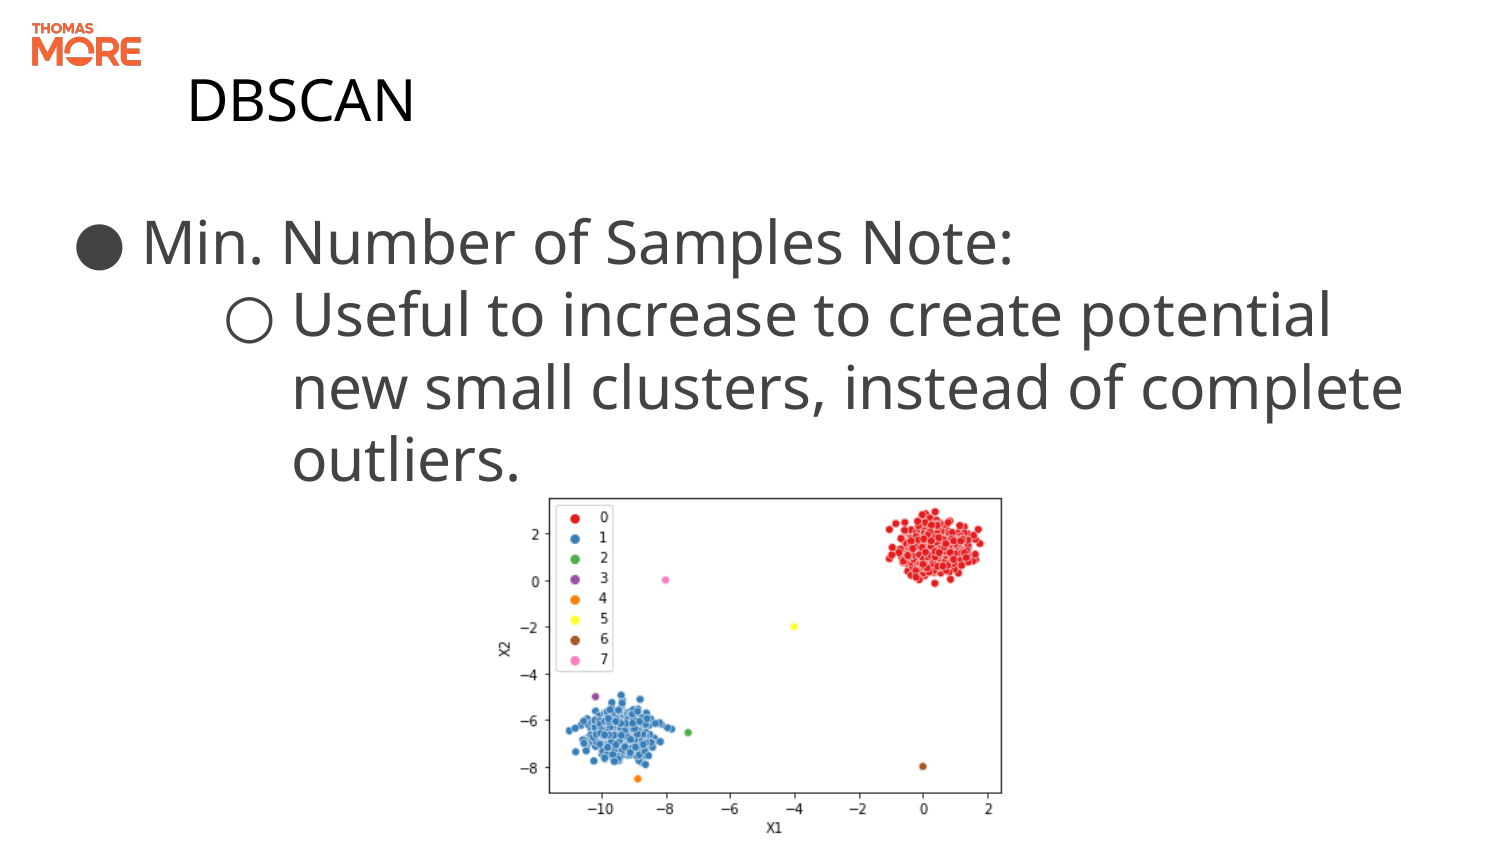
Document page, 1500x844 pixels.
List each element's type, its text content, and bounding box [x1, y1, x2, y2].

title DBSCAN [171, 48, 1449, 143]
list Min. Number of Samples Note: Useful to increase to create potential new small clusters, instead of complete outliers. [51, 189, 1476, 750]
picture [22, 13, 151, 76]
picture [491, 490, 1009, 844]
